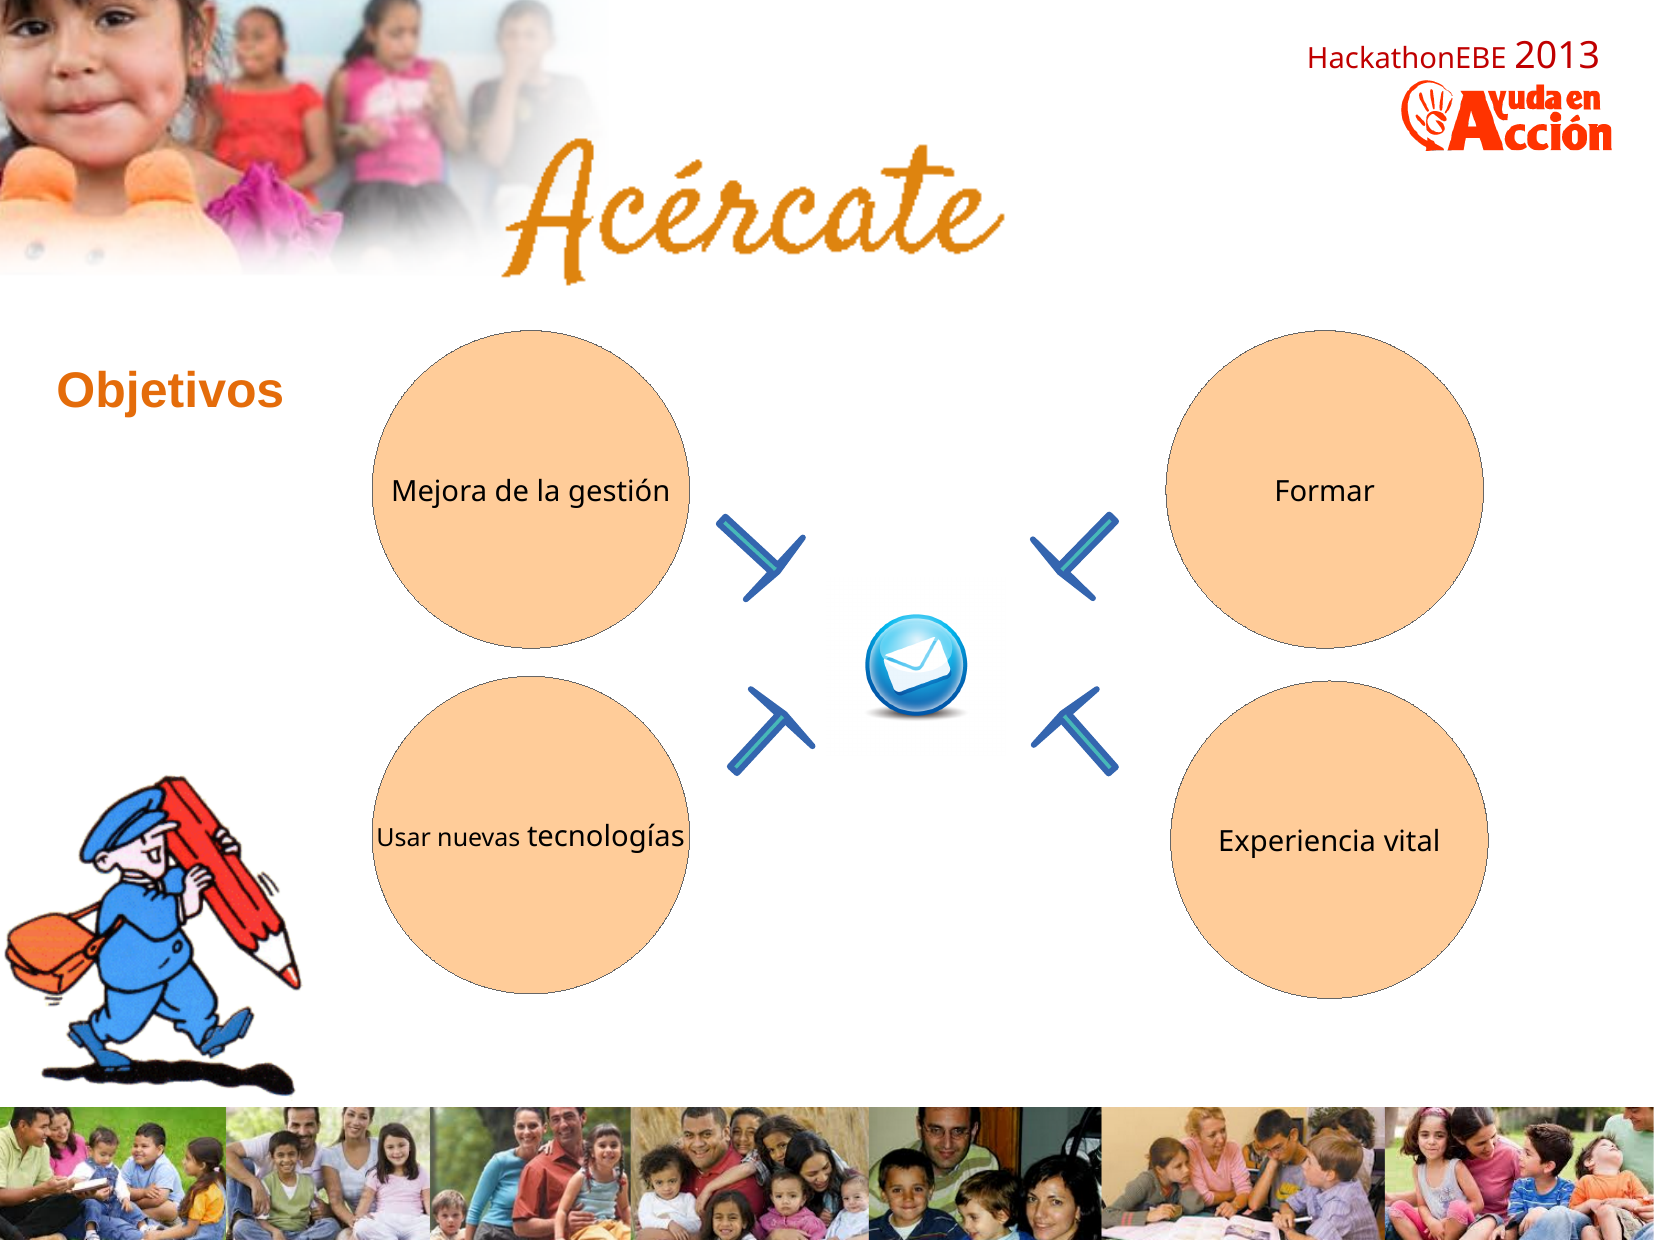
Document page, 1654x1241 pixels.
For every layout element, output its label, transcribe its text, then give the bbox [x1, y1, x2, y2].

text_box Formar [1165, 330, 1484, 649]
picture [0, 1107, 1654, 1241]
text_box Objetivos [41, 350, 569, 426]
text_box [729, 689, 813, 774]
text_box [1033, 689, 1116, 774]
picture [0, 0, 1612, 313]
text_box [1032, 514, 1117, 599]
text_box HackathonEBE 2013 [496, 0, 1601, 107]
text_box Usar nuevas tecnologías [372, 676, 690, 994]
text_box Experiencia vital [1170, 680, 1489, 999]
text_box [718, 516, 803, 600]
picture [0, 772, 307, 1101]
text_box Mejora de la gestión [372, 330, 690, 649]
picture [826, 577, 1006, 756]
